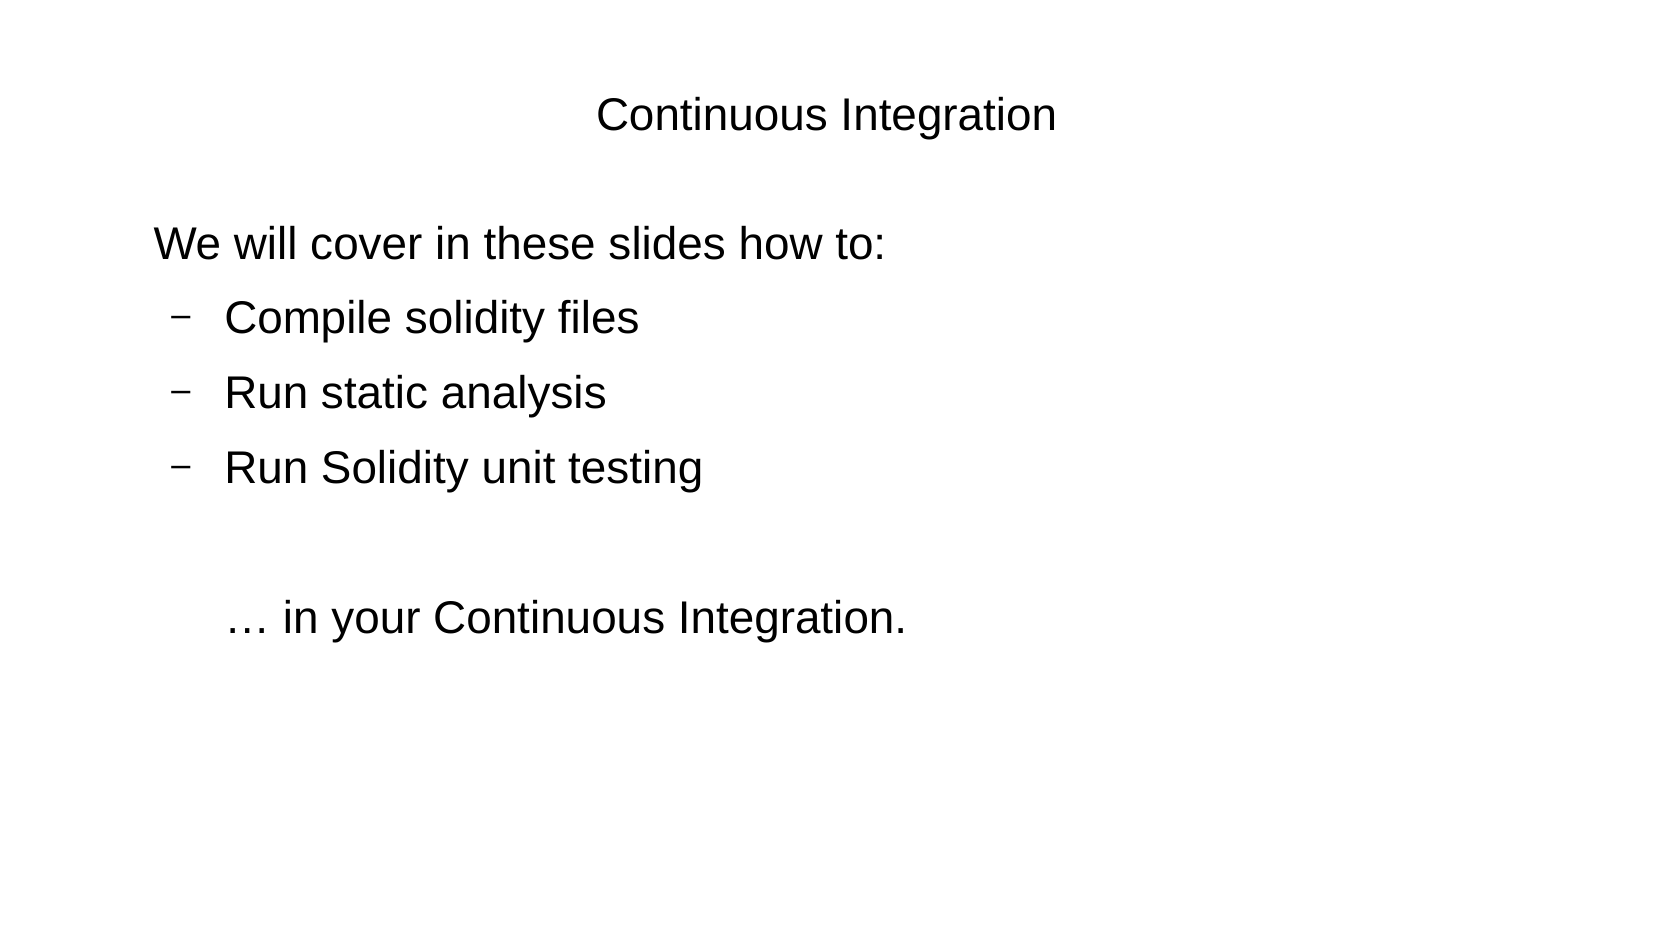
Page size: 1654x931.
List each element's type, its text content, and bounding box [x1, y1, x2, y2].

title Continuous Integration [82, 37, 1571, 193]
list We will cover in these slides how to: Compile solidity files Run static analysis Run Solidity unit testing … in your Continuous Integration. [82, 217, 1571, 758]
